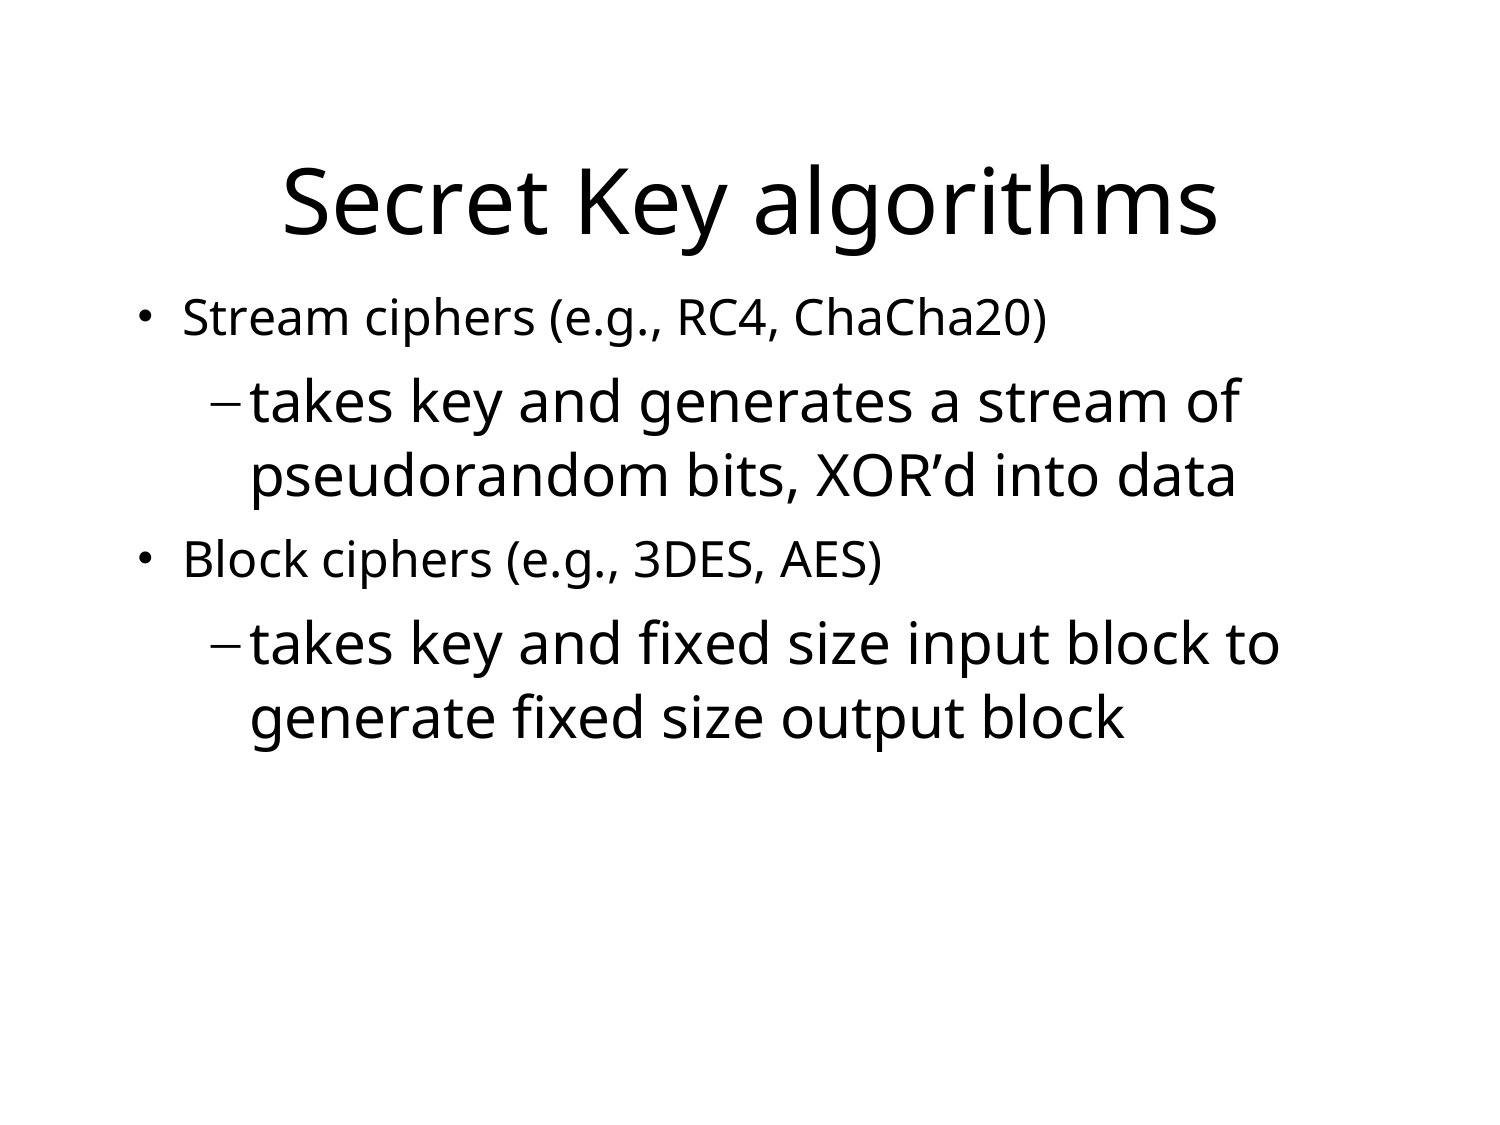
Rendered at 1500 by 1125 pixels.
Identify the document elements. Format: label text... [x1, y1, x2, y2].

title Secret Key algorithms [121, 104, 1381, 277]
list Stream ciphers (e.g., RC4, ChaCha20) takes key and generates a stream of pseudorandom bits, XOR’d into data Block ciphers (e.g., 3DES, AES) takes key and fixed size input block to generate fixed size output block [121, 277, 1381, 1125]
